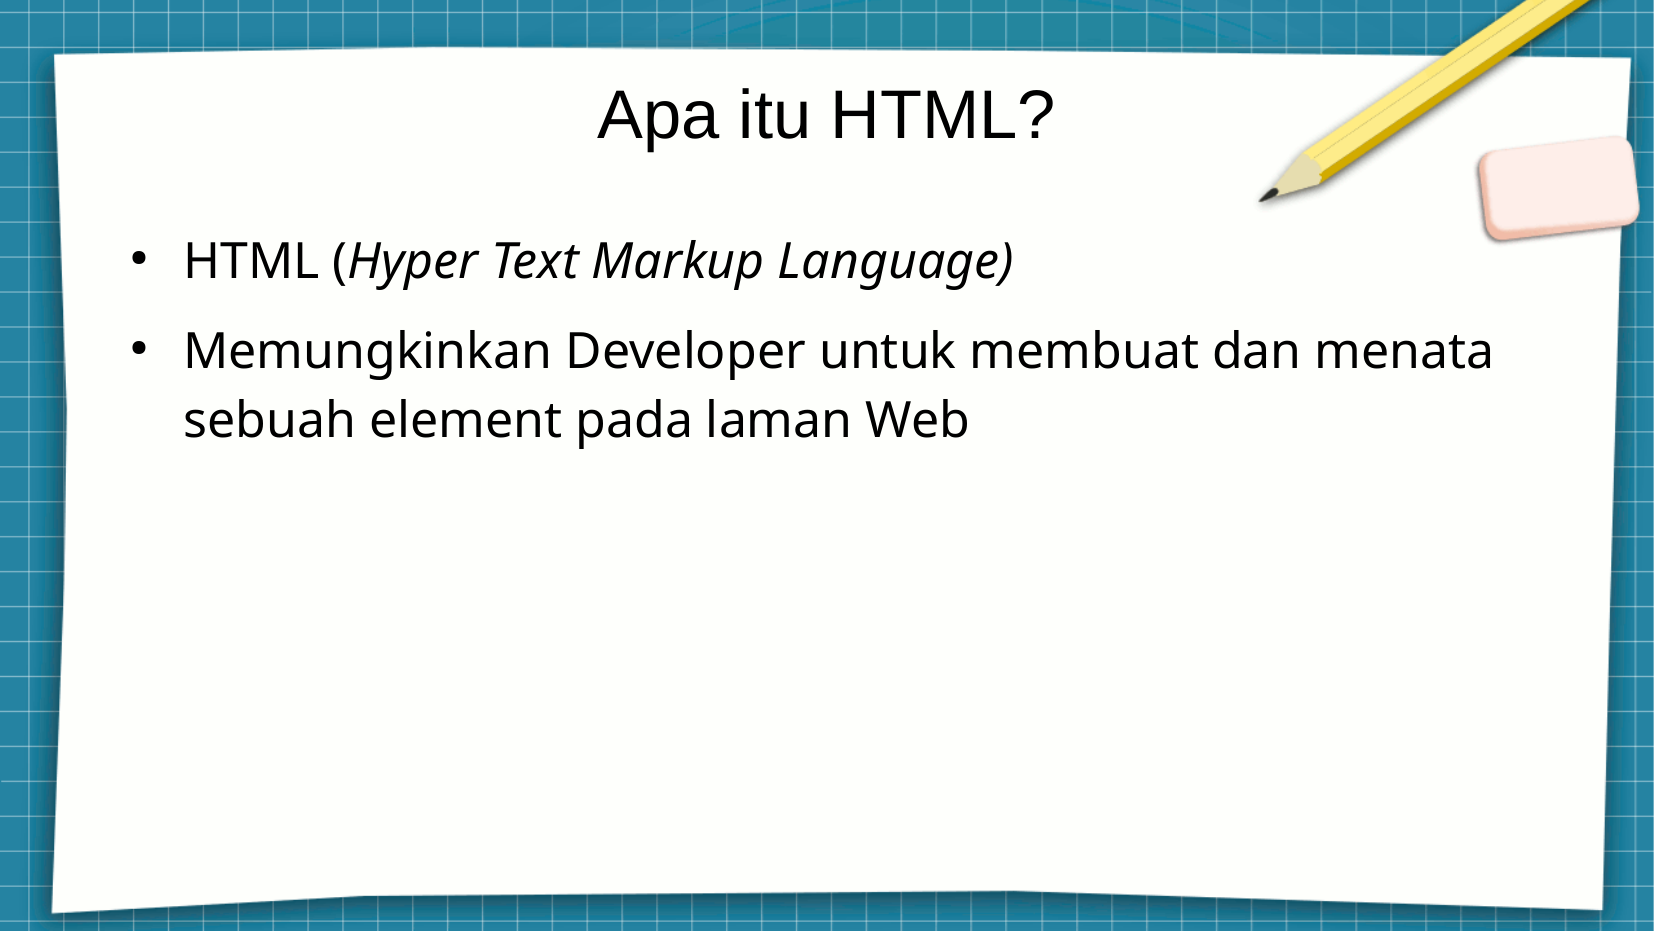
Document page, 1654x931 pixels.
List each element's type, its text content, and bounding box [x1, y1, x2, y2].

picture [0, 0, 1654, 931]
list HTML (Hyper Text Markup Language) Memungkinkan Developer untuk membuat dan menata sebuah element pada laman Web [112, 225, 1601, 765]
title Apa itu HTML? [82, 37, 1571, 193]
